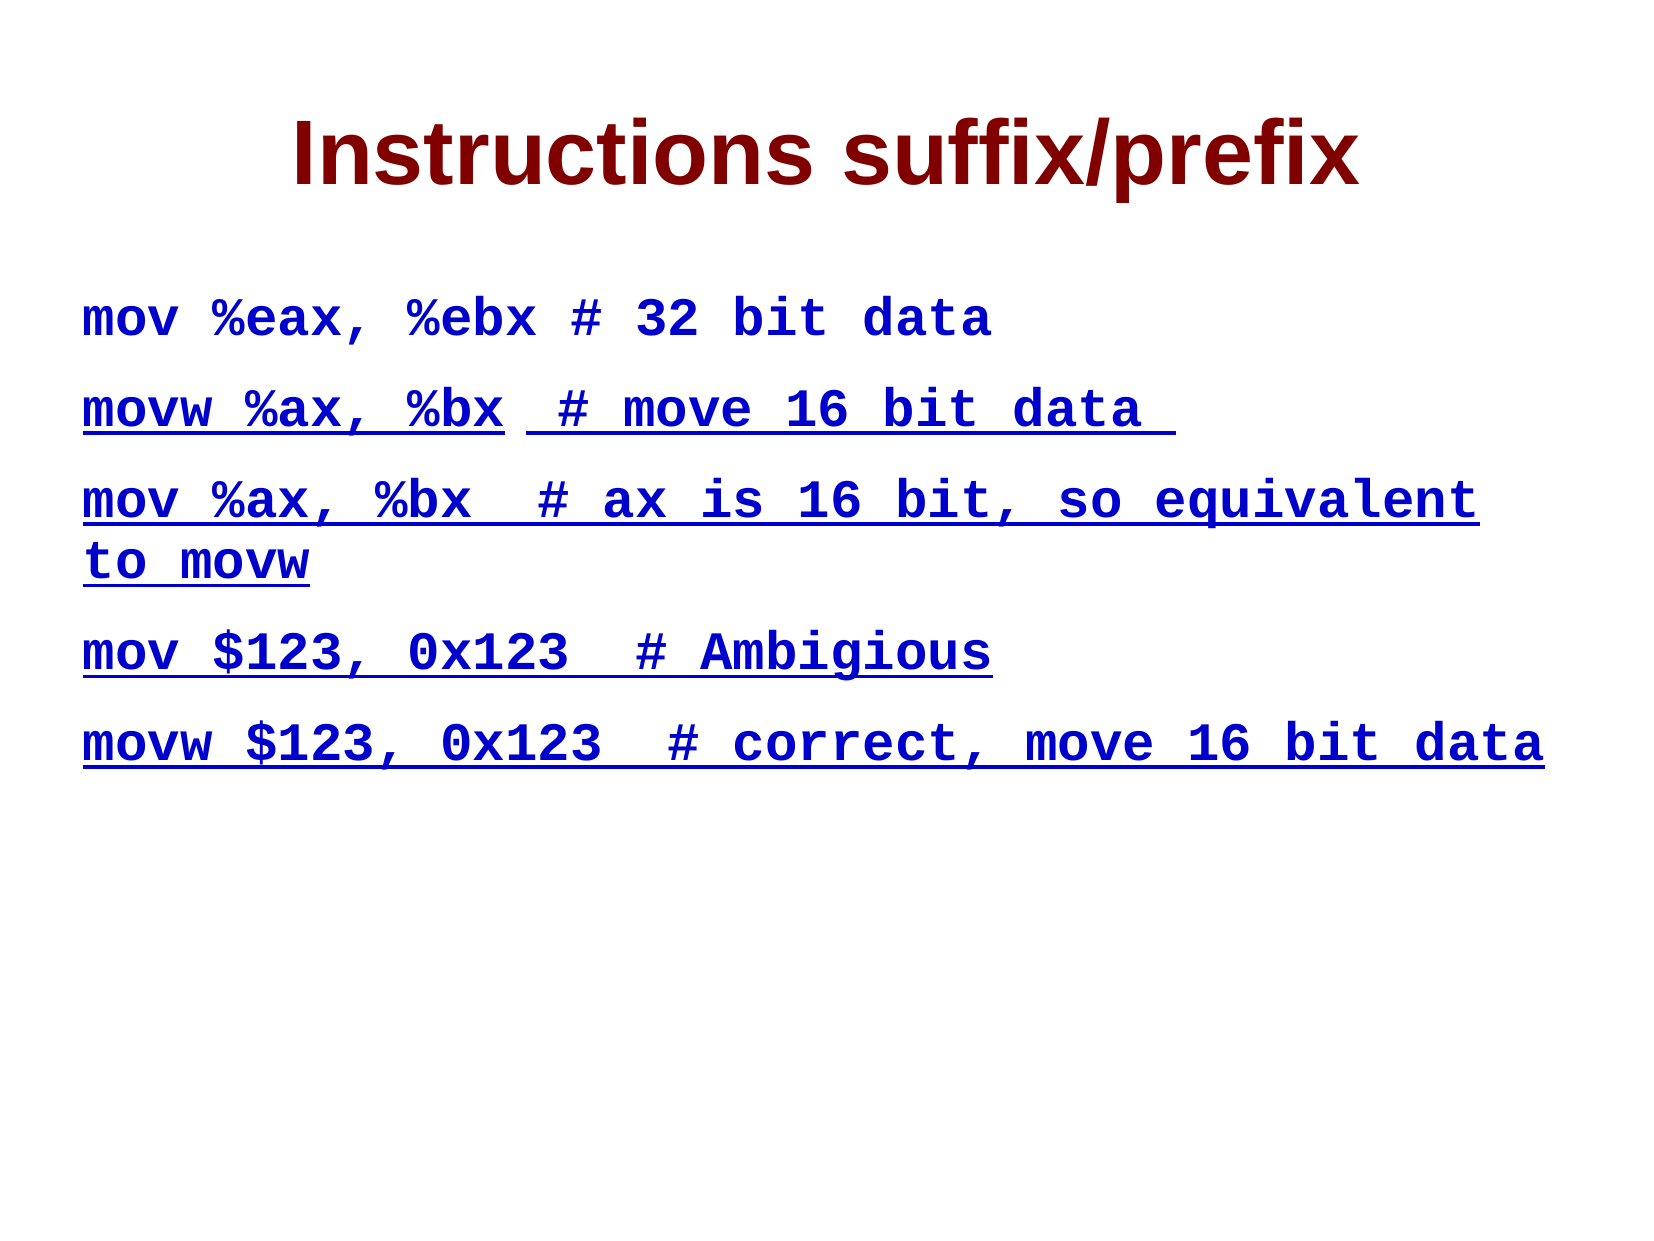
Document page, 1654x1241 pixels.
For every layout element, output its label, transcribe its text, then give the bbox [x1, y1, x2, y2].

list mov %eax, %ebx # 32 bit data movw %ax, %bx # move 16 bit data mov %ax, %bx # ax is 16 bit, so equivalent to movw mov $123, 0x123 # Ambigious movw $123, 0x123 # correct, move 16 bit data [82, 290, 1571, 1010]
title Instructions suffix/prefix [82, 49, 1571, 257]
